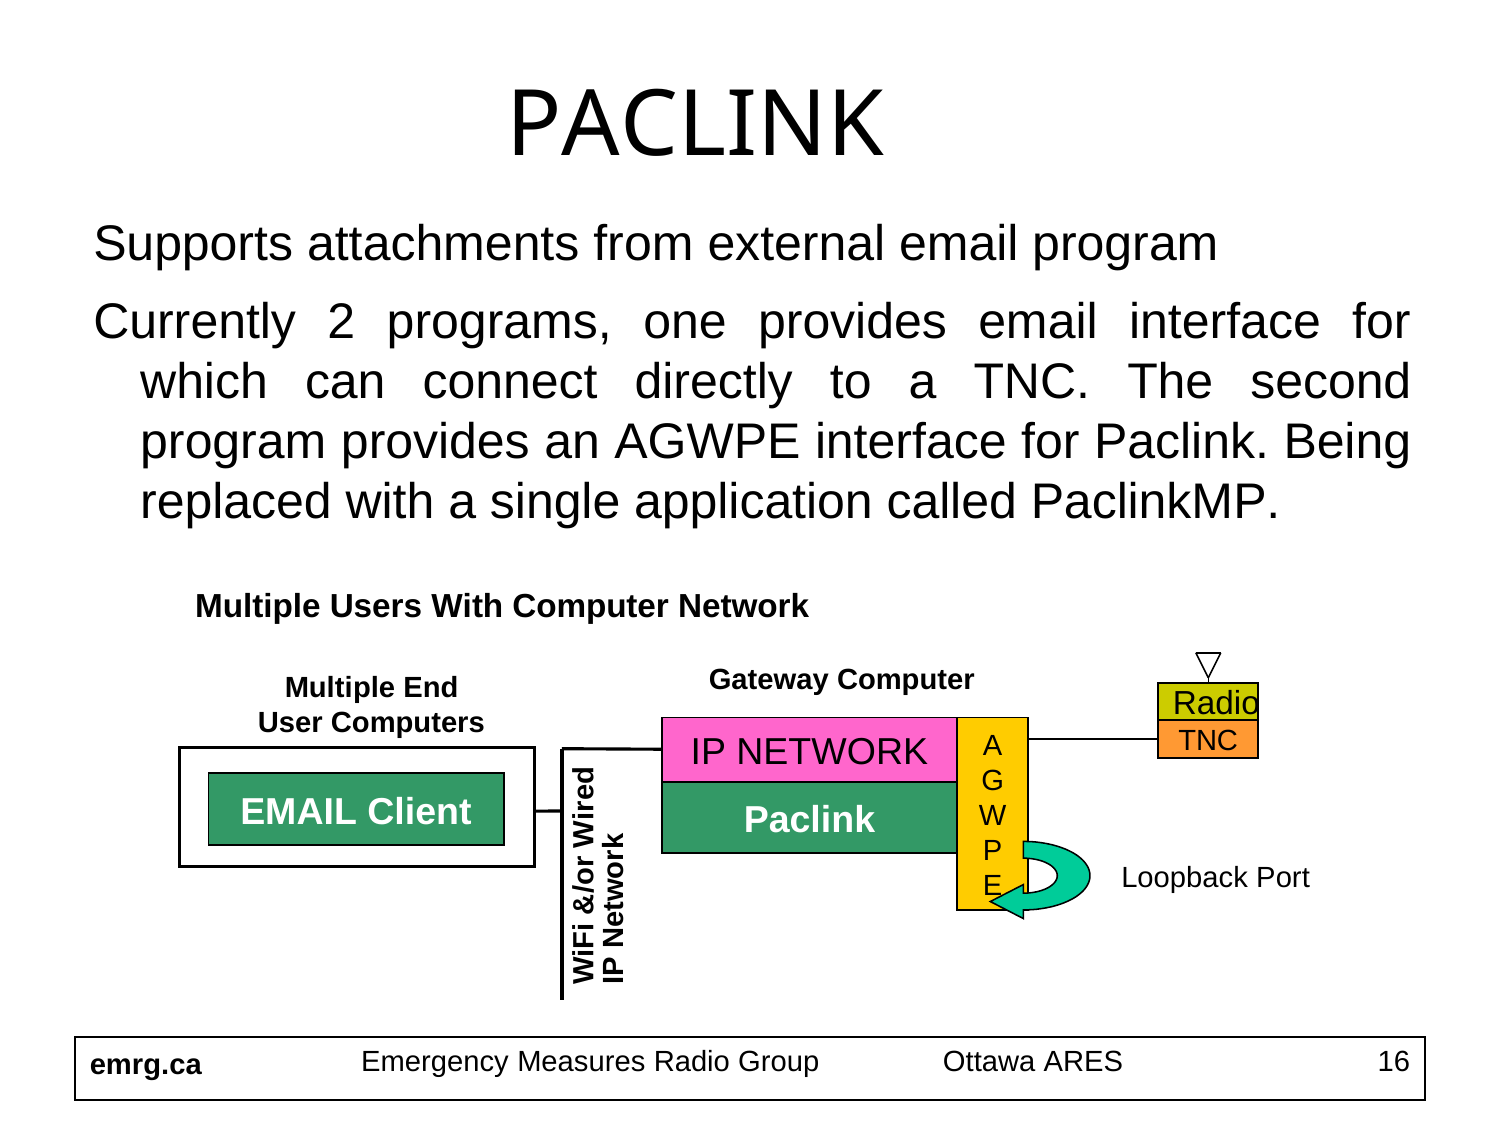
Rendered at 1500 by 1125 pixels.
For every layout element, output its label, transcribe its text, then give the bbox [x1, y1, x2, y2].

text_box Paclink [661, 782, 958, 854]
text_box IP NETWORK [661, 717, 958, 782]
text_box WiFi &/or Wired IP Network [561, 747, 637, 1000]
text_box [179, 747, 535, 867]
text_box Supports attachments from external email program Currently 2 programs, one provides email interface for which can connect directly to a TNC. The second program provides an AGWPE interface for Paclink. Being replaced with a single application called PaclinkMP. [78, 202, 1427, 537]
text_box Multiple Users With Computer Network [180, 576, 825, 632]
text_box Loopback Port [1106, 850, 1326, 902]
text_box EMAIL Client [208, 773, 504, 846]
text_box A G W P E [957, 717, 1029, 910]
text_box Radio [1158, 682, 1259, 721]
text_box Multiple End User Computers [239, 660, 504, 746]
text_box TNC [1158, 721, 1259, 758]
text_box Gateway Computer [693, 652, 990, 704]
text_box PACLINK [491, 55, 899, 182]
